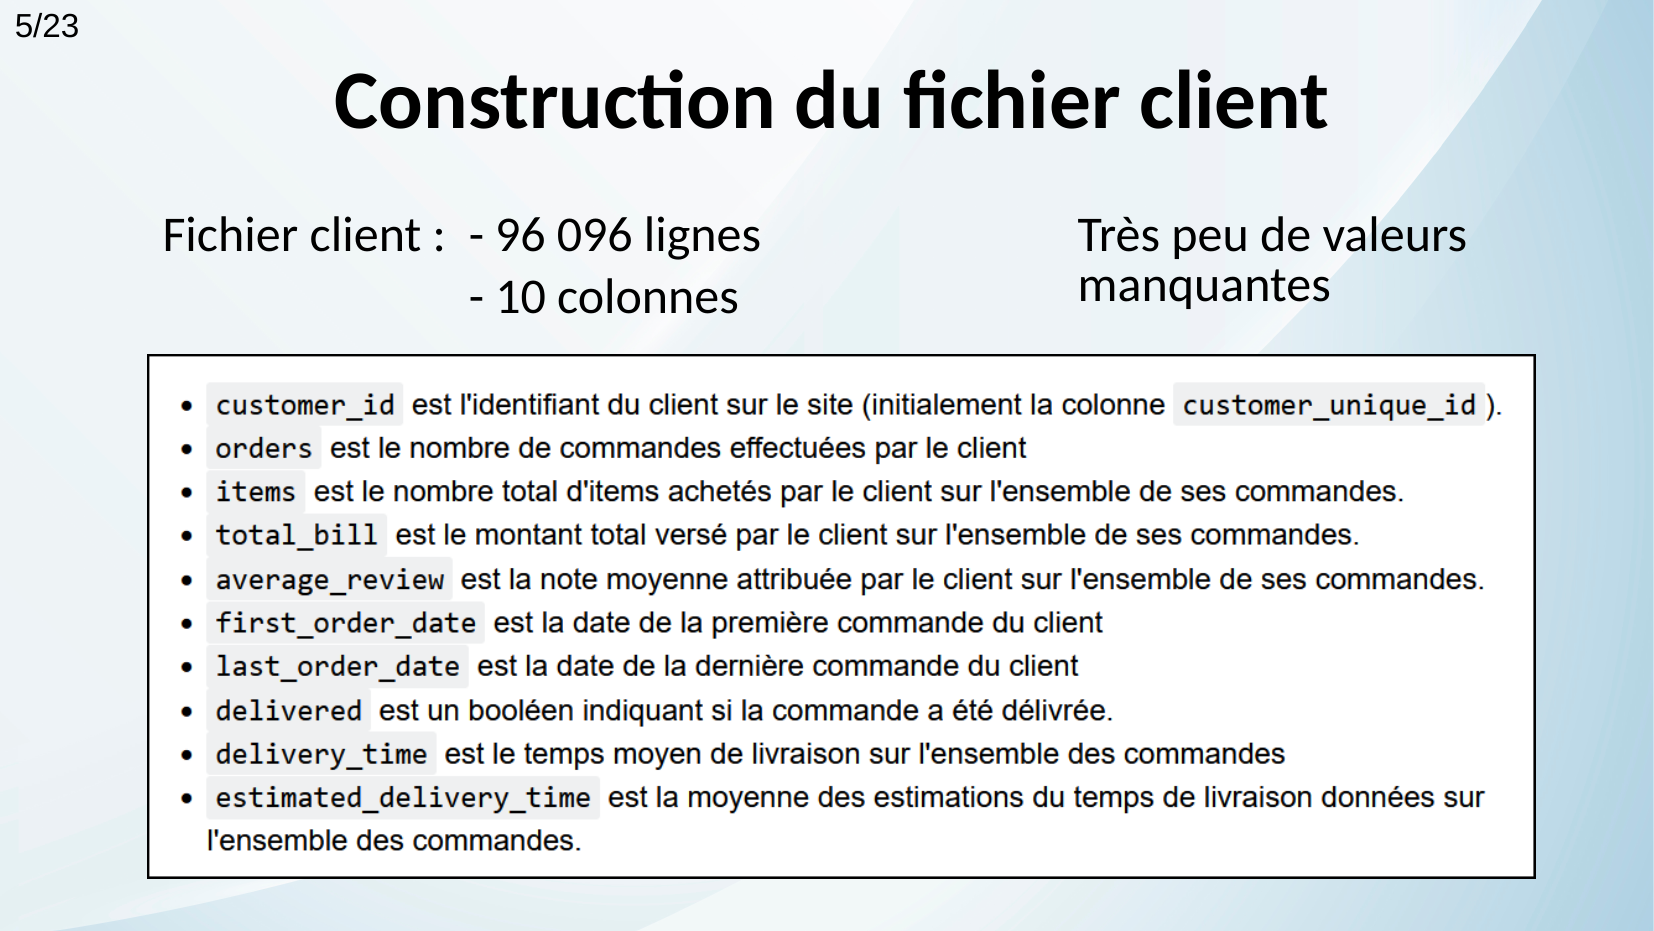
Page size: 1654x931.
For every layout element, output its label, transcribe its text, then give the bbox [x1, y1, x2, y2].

text_box 5/23 [0, 0, 119, 60]
picture [0, 0, 1654, 931]
text_box Très peu de valeurs manquantes [1062, 206, 1506, 334]
text_box Fichier client : - 96 096 lignes - 10 colonnes [147, 206, 798, 334]
title Construction du fichier client [88, 29, 1577, 185]
